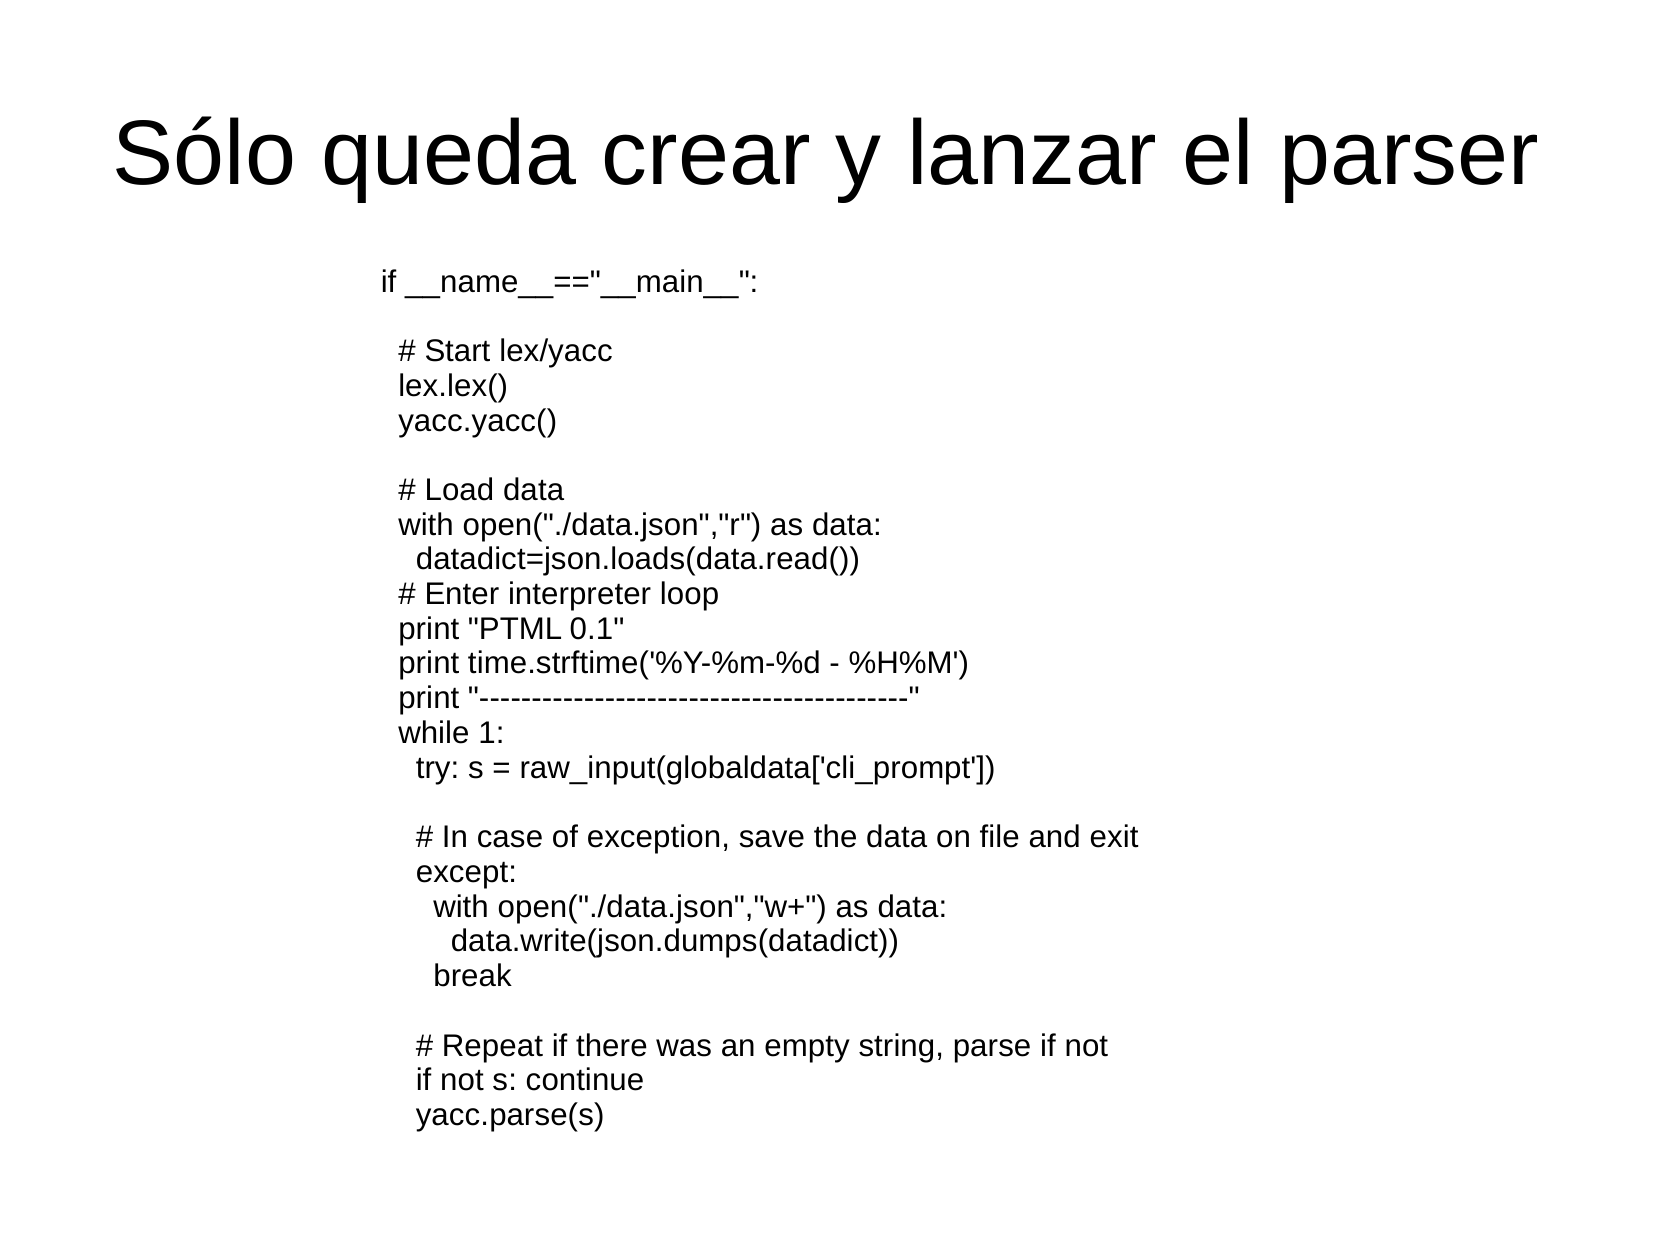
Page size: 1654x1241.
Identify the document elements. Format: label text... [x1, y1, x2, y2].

title Sólo queda crear y lanzar el parser [82, 49, 1571, 257]
text_box if __name__=="__main__": # Start lex/yacc lex.lex() yacc.yacc() # Load data with open("./data.json","r") as data: datadict=json.loads(data.read()) # Enter interpreter loop print "PTML 0.1" print time.strftime('%Y-%m-%d - %H%M') print "-----------------------------------------" while 1: try: s = raw_input(globaldata['cli_prompt']) # In case of exception, save the data on file and exit except: with open("./data.json","w+") as data: data.write(json.dumps(datadict)) break # Repeat if there was an empty string, parse if not if not s: continue yacc.parse(s) [366, 256, 1241, 1140]
